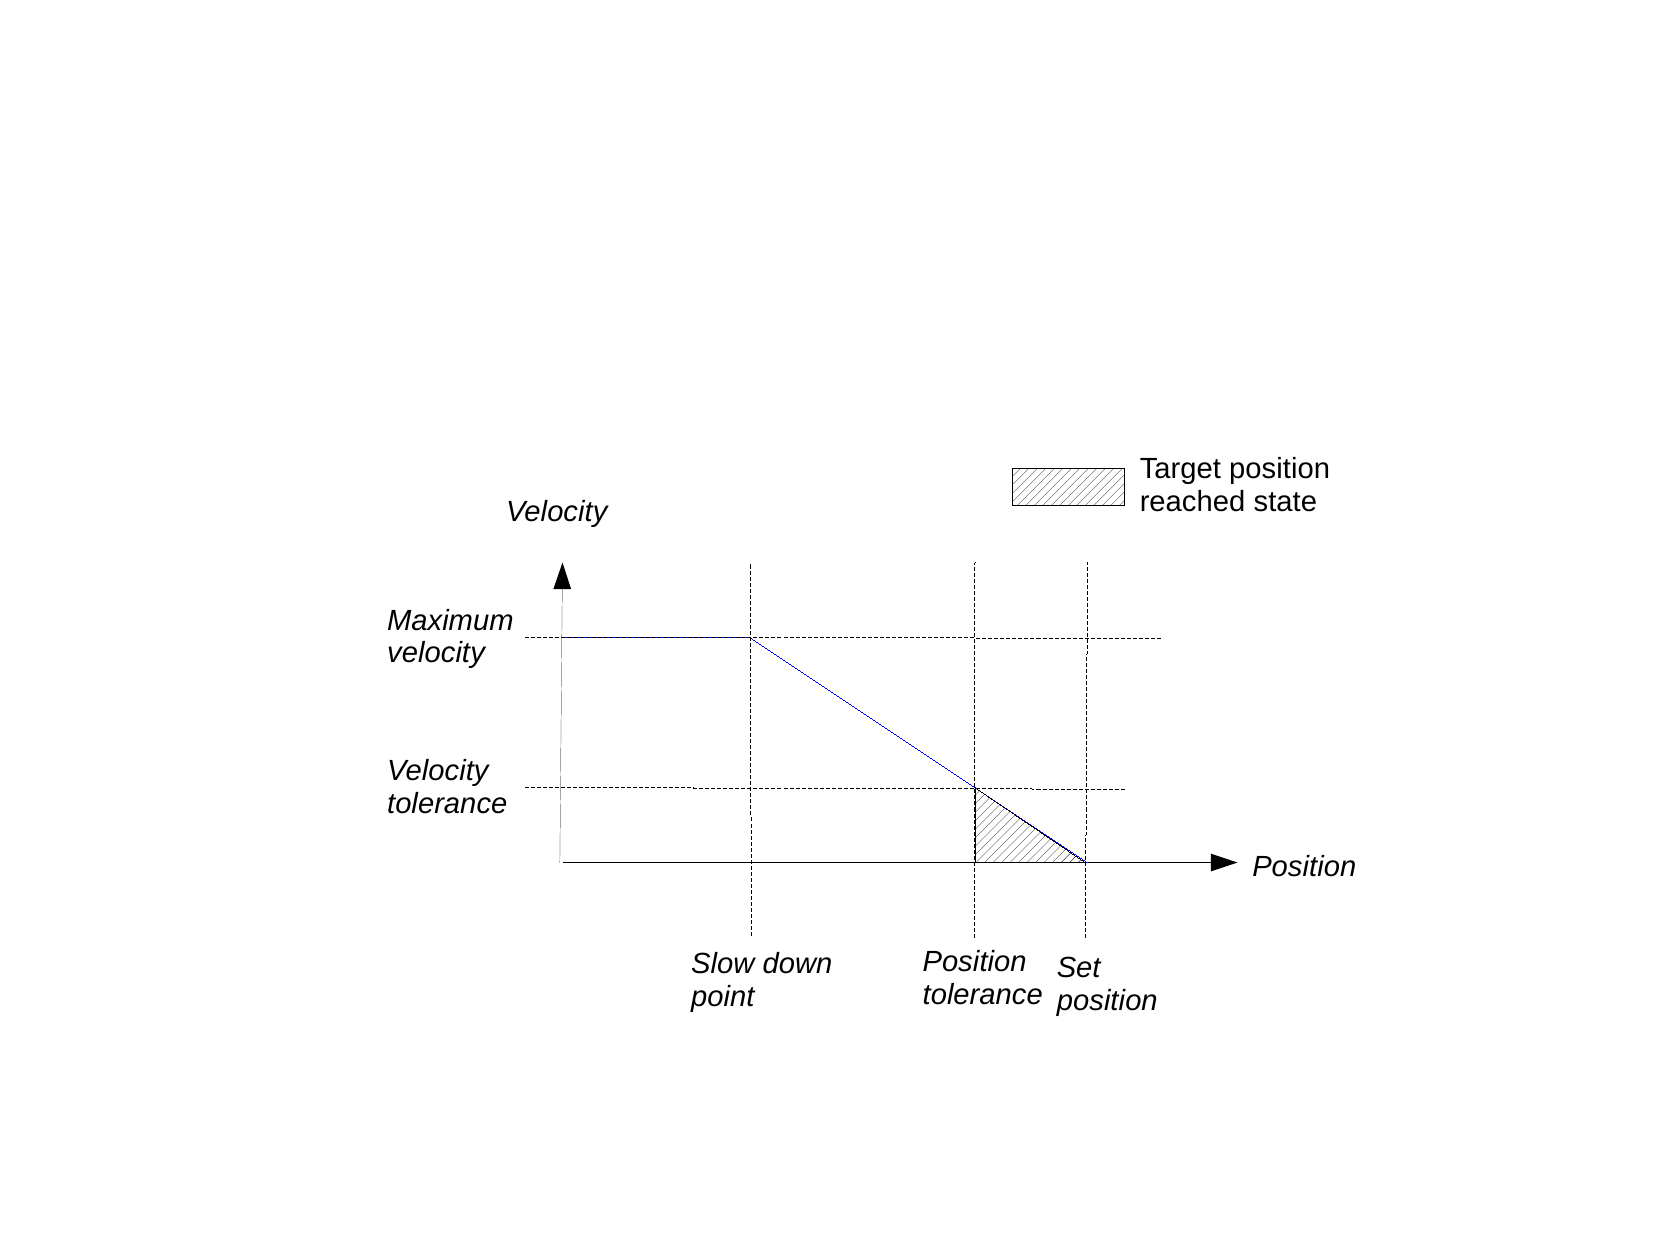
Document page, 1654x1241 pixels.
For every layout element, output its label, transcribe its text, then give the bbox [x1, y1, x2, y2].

text_box Maximum velocity [372, 596, 560, 677]
text_box [1012, 468, 1125, 506]
text_box Set position [1042, 943, 1305, 1024]
text_box [975, 787, 1086, 863]
text_box Target position reached state [1125, 444, 1426, 526]
text_box Position tolerance [907, 937, 1096, 1018]
text_box Position [1237, 842, 1388, 891]
text_box Slow down point [676, 940, 864, 1021]
text_box Velocity [491, 487, 642, 536]
text_box Velocity tolerance [372, 746, 560, 827]
